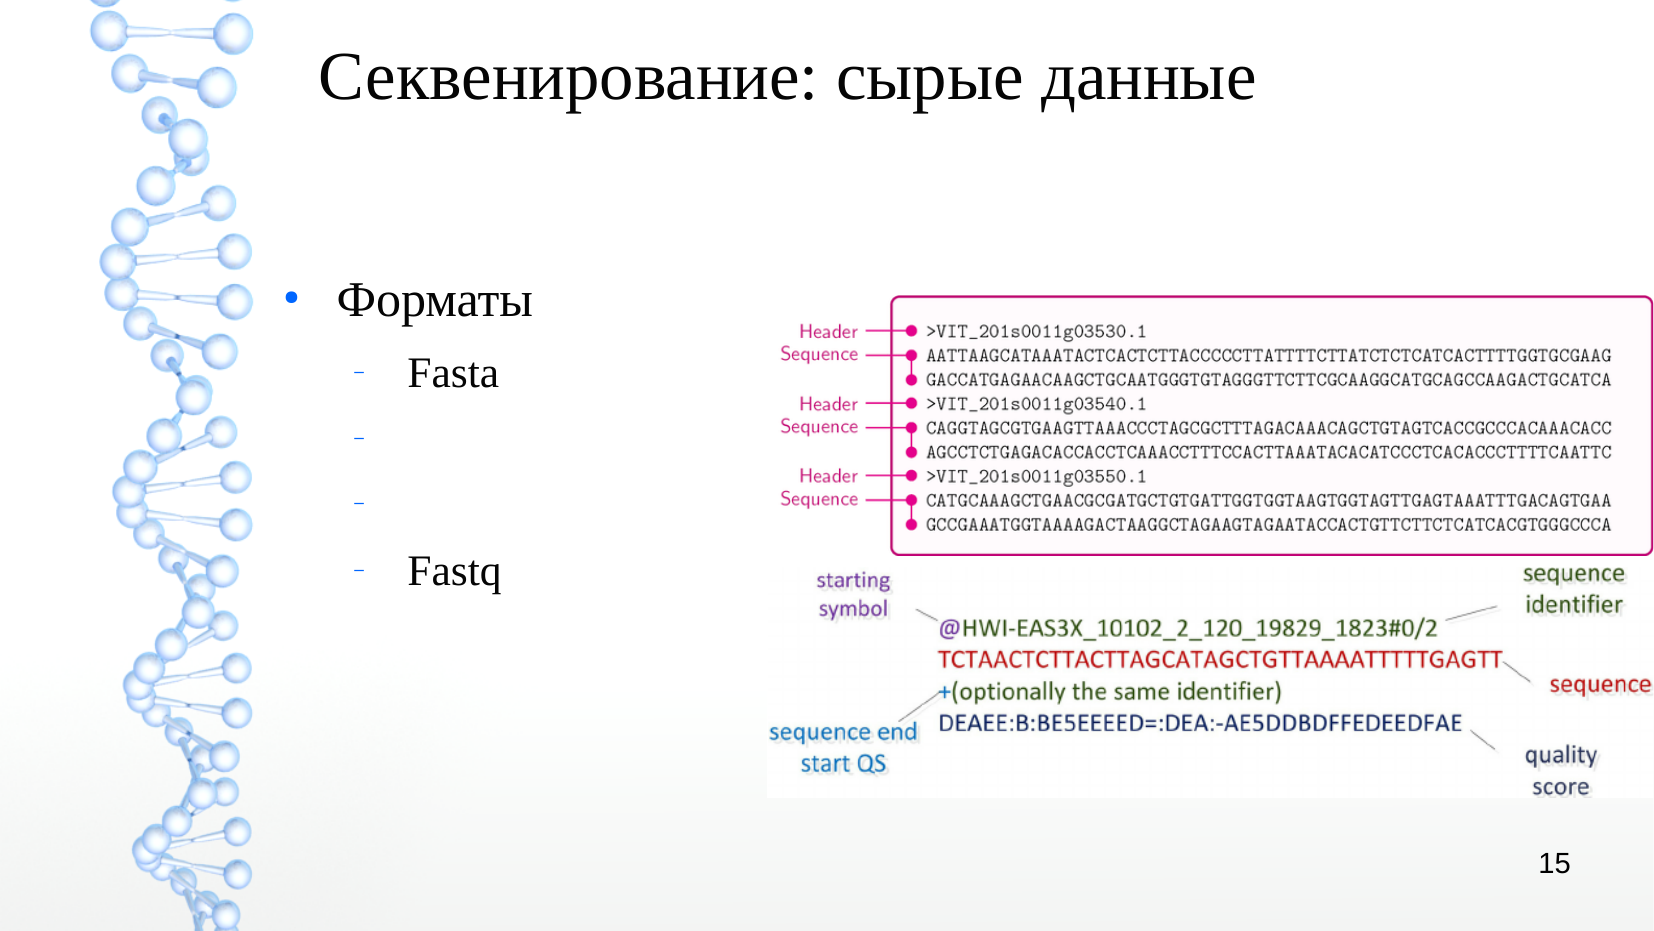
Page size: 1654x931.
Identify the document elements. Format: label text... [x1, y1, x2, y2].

title Секвенирование: сырые данные [124, 0, 1453, 154]
list Форматы Fasta Fastq [265, 271, 768, 792]
picture [0, 0, 1654, 931]
